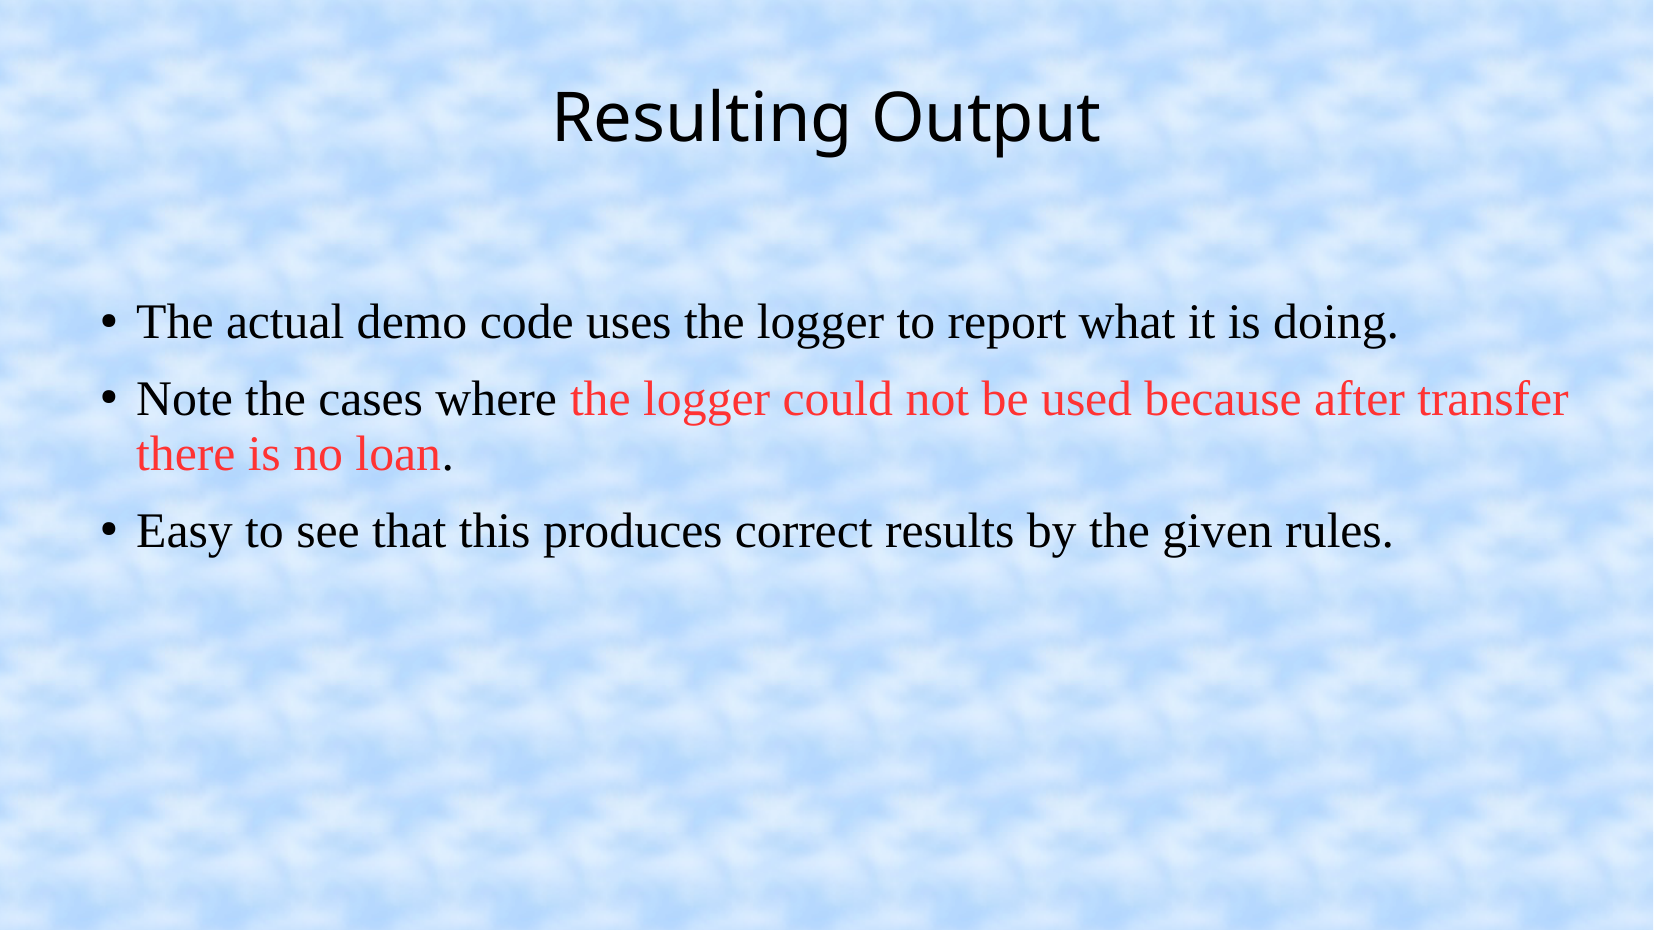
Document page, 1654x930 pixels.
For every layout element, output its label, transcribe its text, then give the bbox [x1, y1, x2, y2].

picture [0, 0, 1654, 930]
title Resulting Output [82, 36, 1571, 193]
list The actual demo code uses the logger to report what it is doing. Note the cases where the logger could not be used because after transfer there is no loan. Easy to see that this produces correct results by the given rules. [82, 217, 1571, 841]
